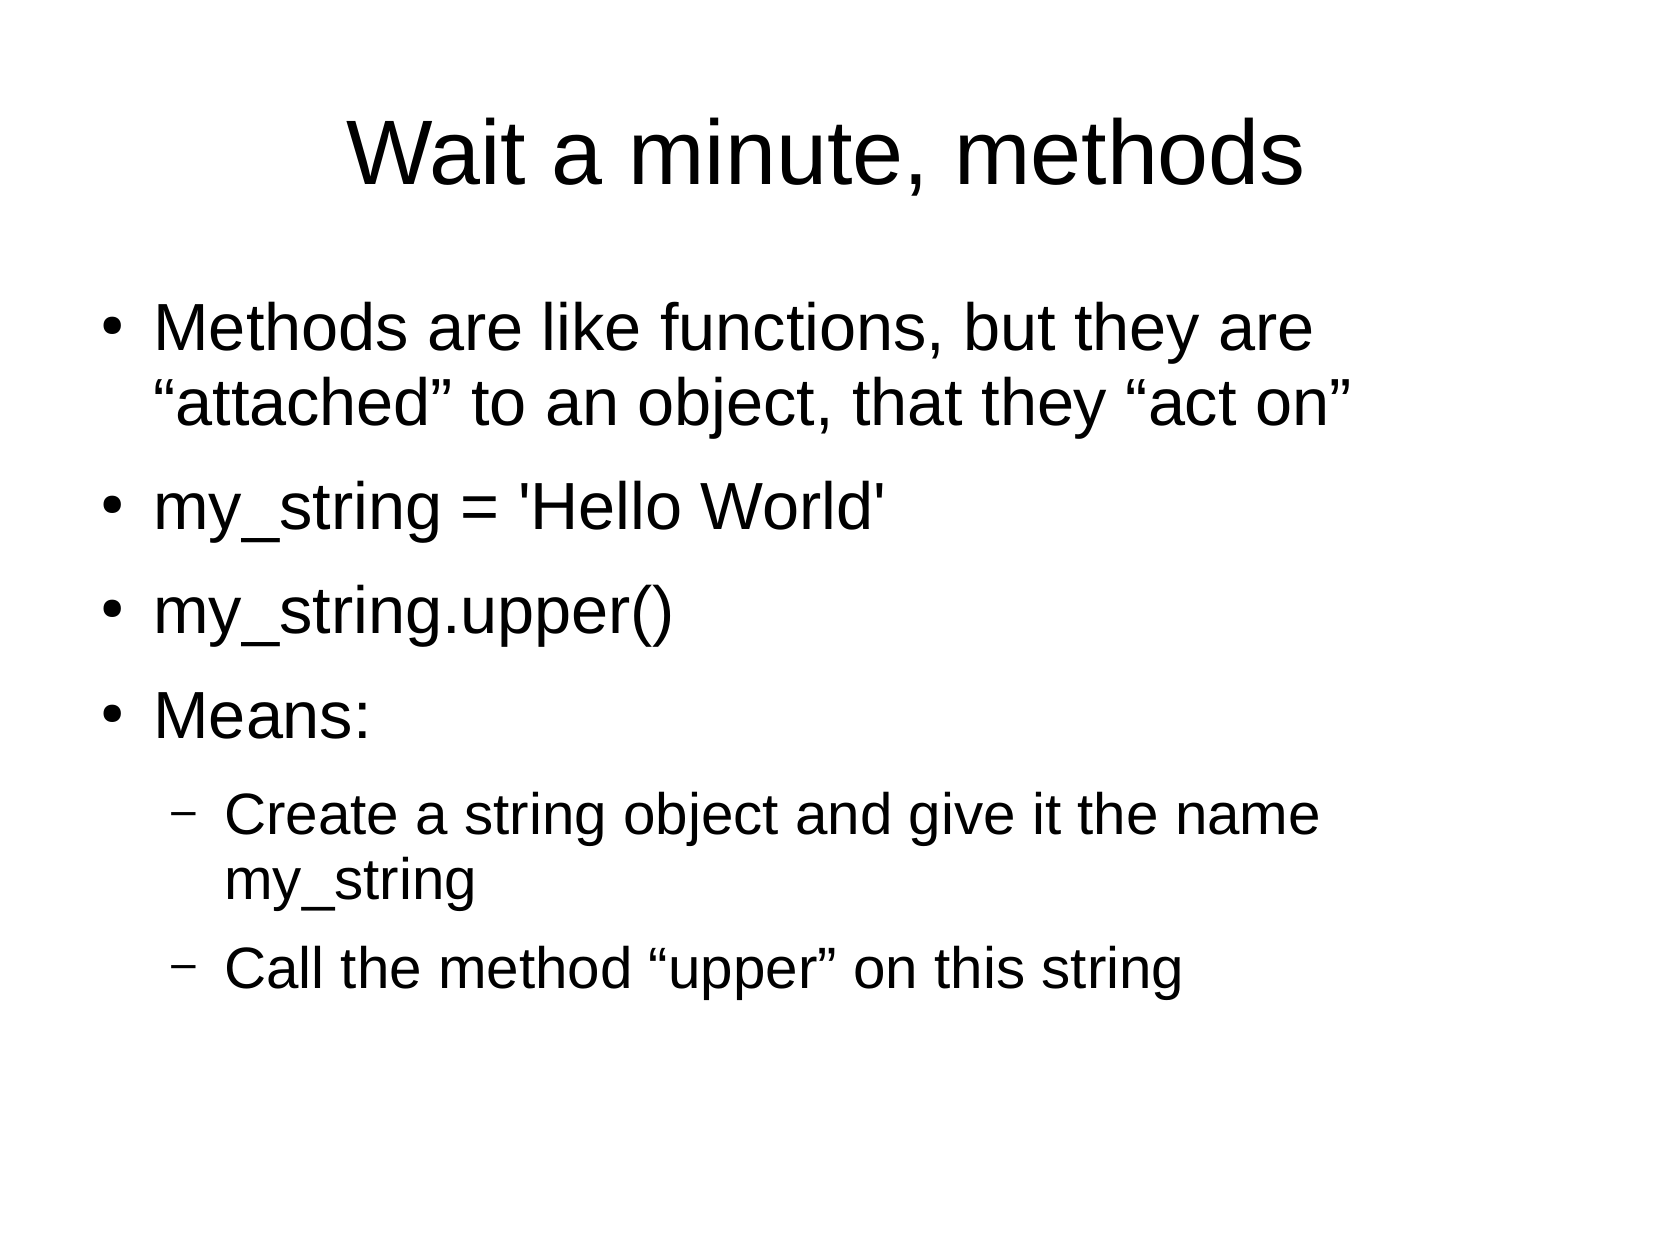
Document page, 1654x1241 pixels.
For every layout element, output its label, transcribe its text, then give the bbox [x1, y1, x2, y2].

title Wait a minute, methods [82, 49, 1571, 257]
list Methods are like functions, but they are “attached” to an object, that they “act on” my_string = 'Hello World' my_string.upper() Means: Create a string object and give it the name my_string Call the method “upper” on this string [82, 290, 1571, 1010]
